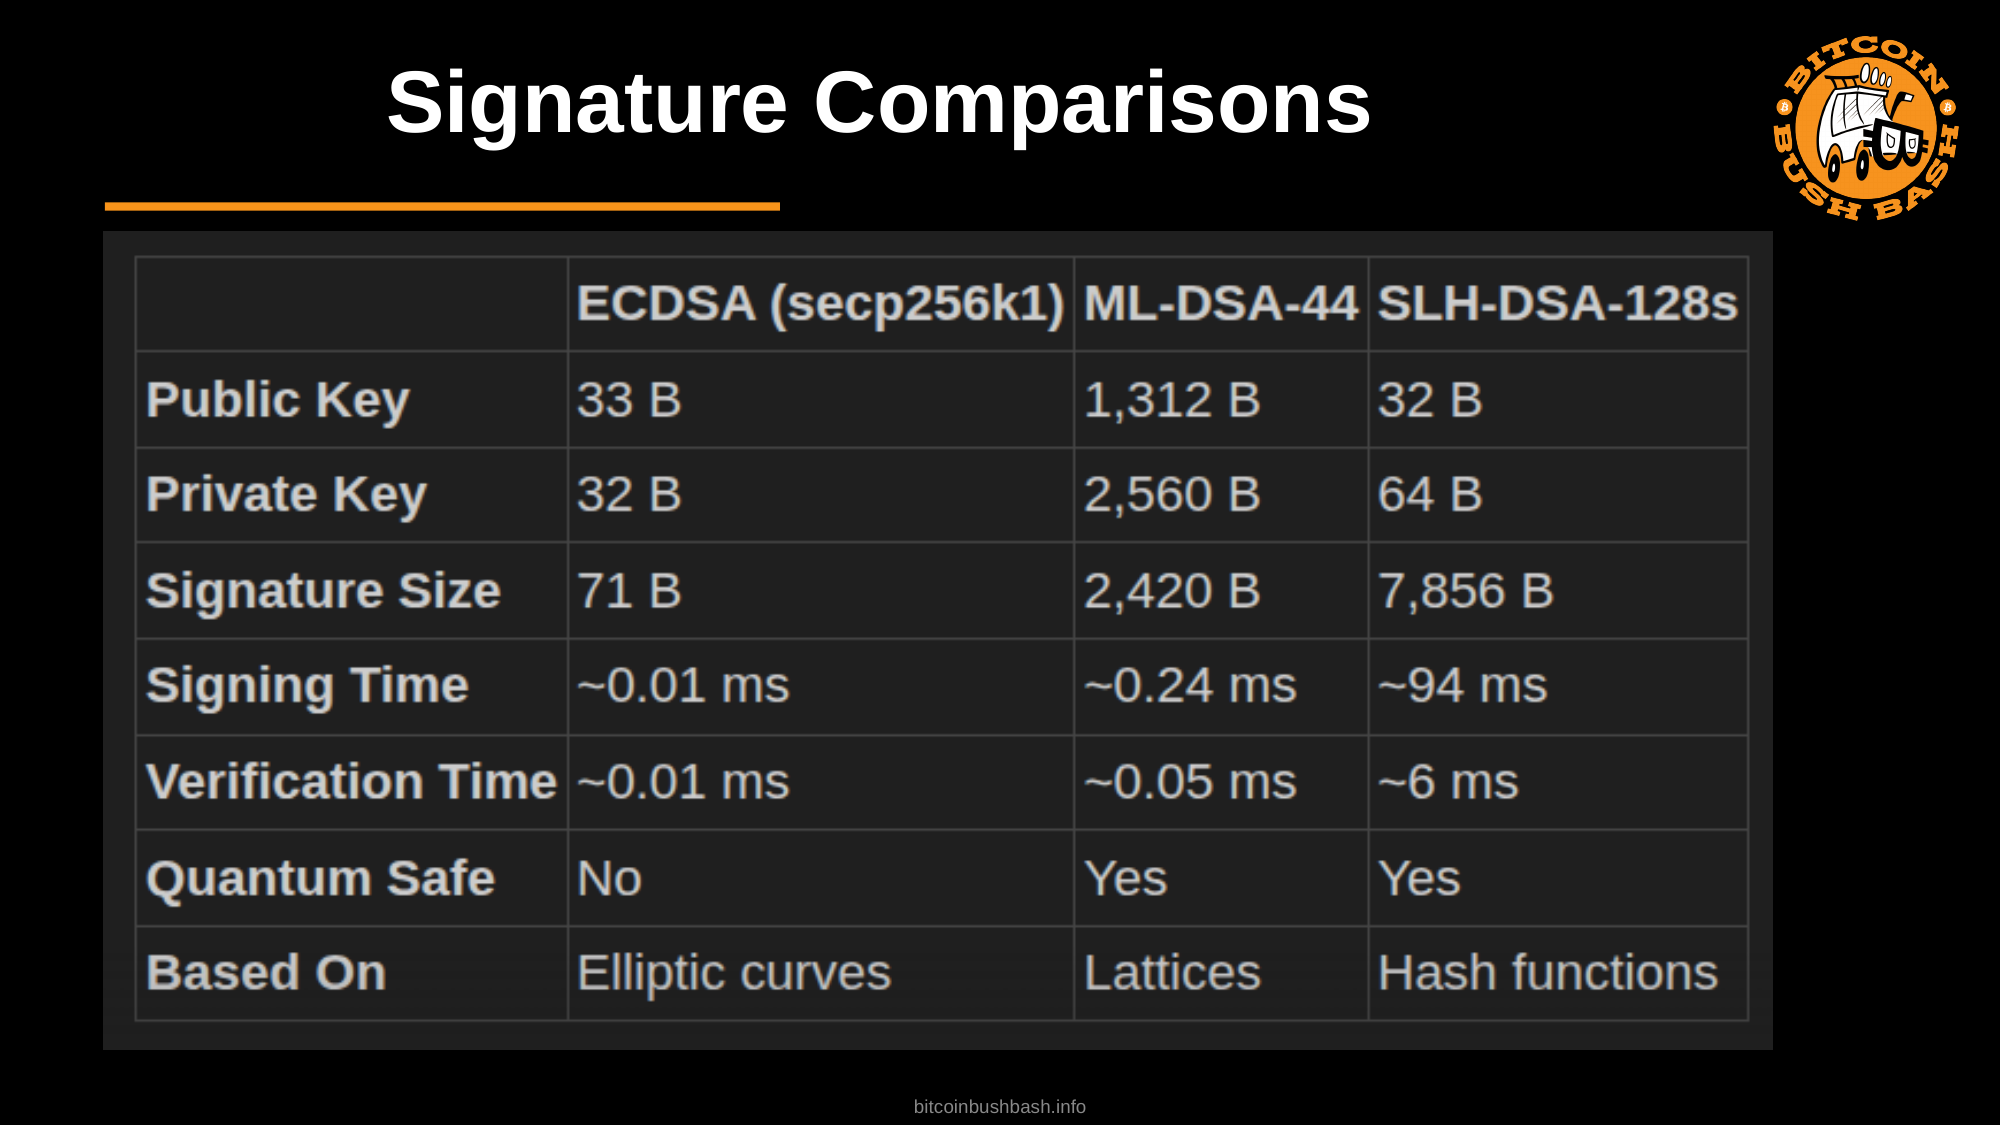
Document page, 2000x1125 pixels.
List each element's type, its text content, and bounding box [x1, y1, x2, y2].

text_box bitcoinbushbash.info [899, 1087, 1102, 1125]
text_box Signature Comparisons [371, 37, 1413, 158]
text_box [0, 0, 2000, 1125]
picture [103, 17, 1977, 1051]
